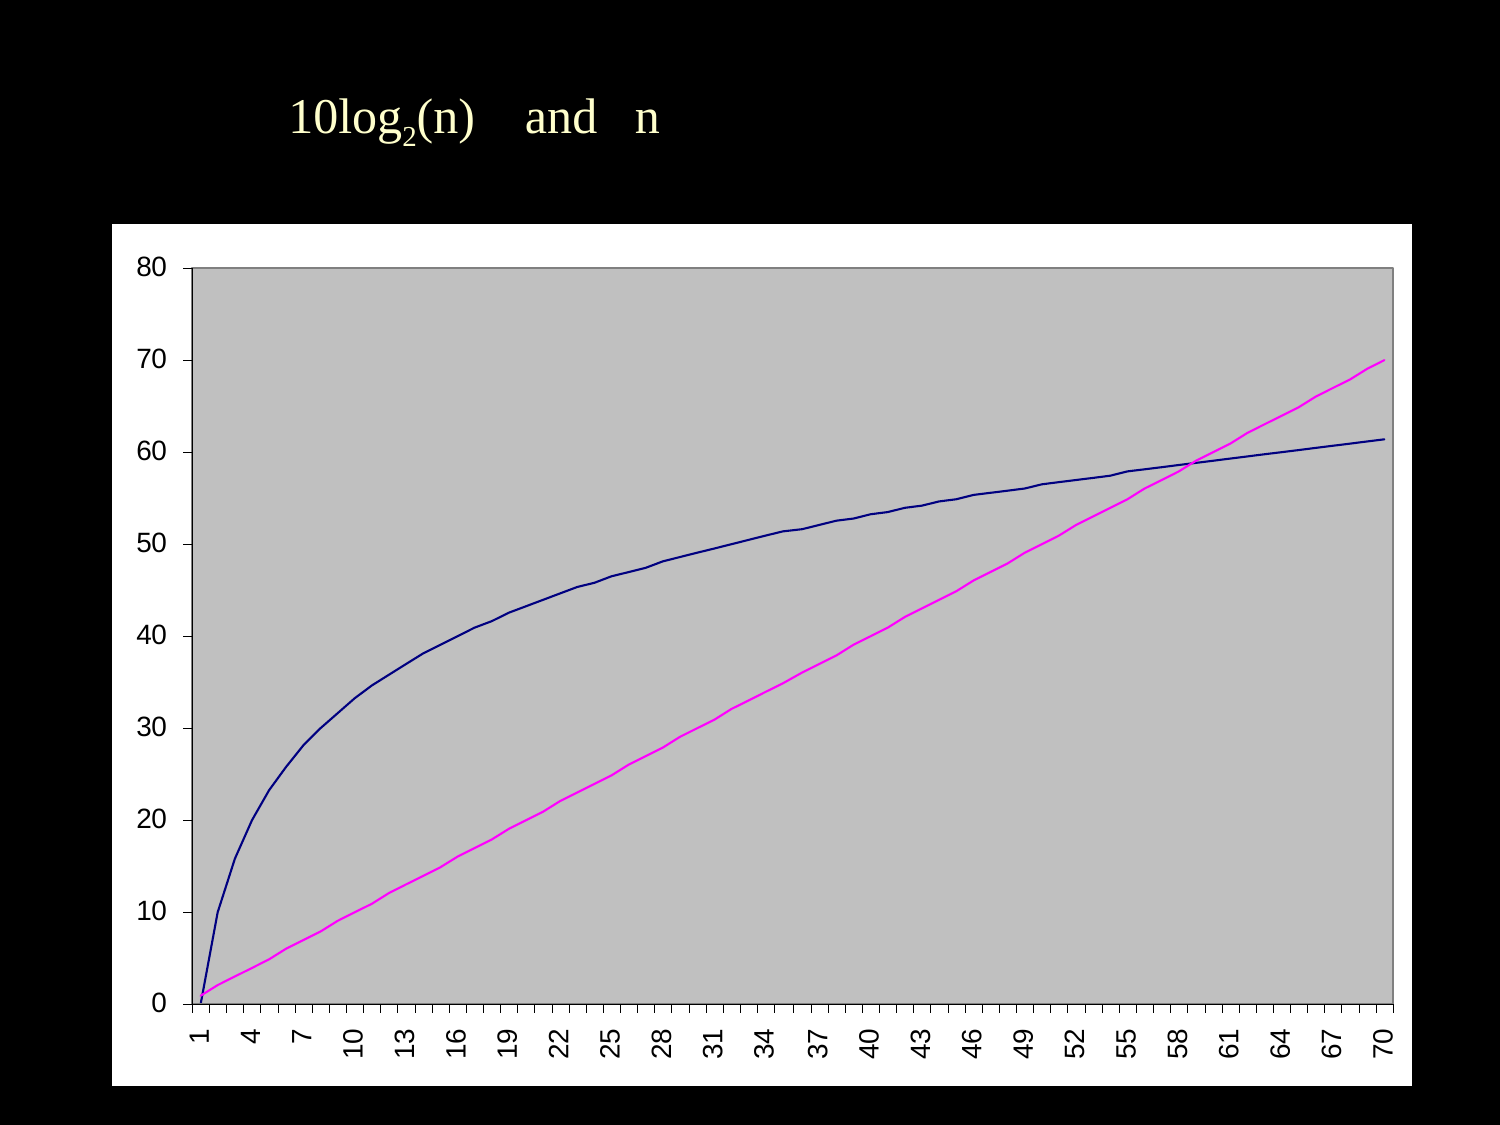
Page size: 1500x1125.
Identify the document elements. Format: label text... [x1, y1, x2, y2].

chart [99, 212, 1426, 1097]
text_box 10log2(n) and n [273, 81, 675, 161]
